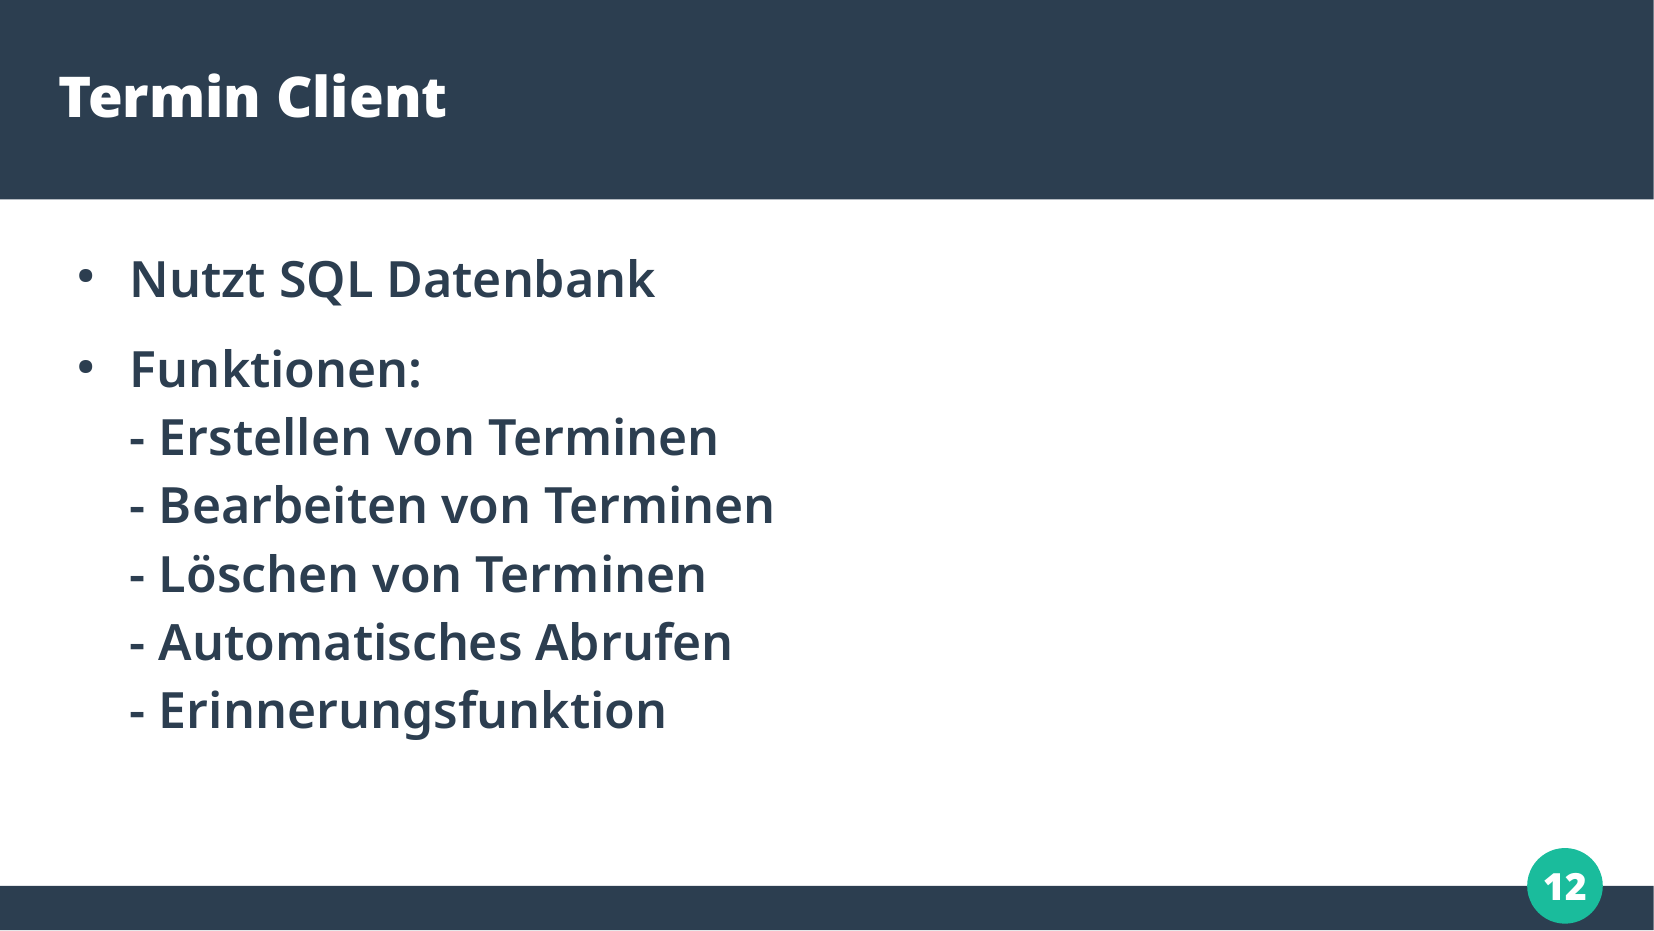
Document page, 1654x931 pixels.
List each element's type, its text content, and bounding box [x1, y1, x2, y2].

title Termin Client [59, 37, 1595, 155]
list Nutzt SQL Datenbank Funktionen: - Erstellen von Terminen - Bearbeiten von Terminen - Löschen von Terminen - Automatisches Abrufen - Erinnerungsfunktion [59, 243, 1595, 864]
